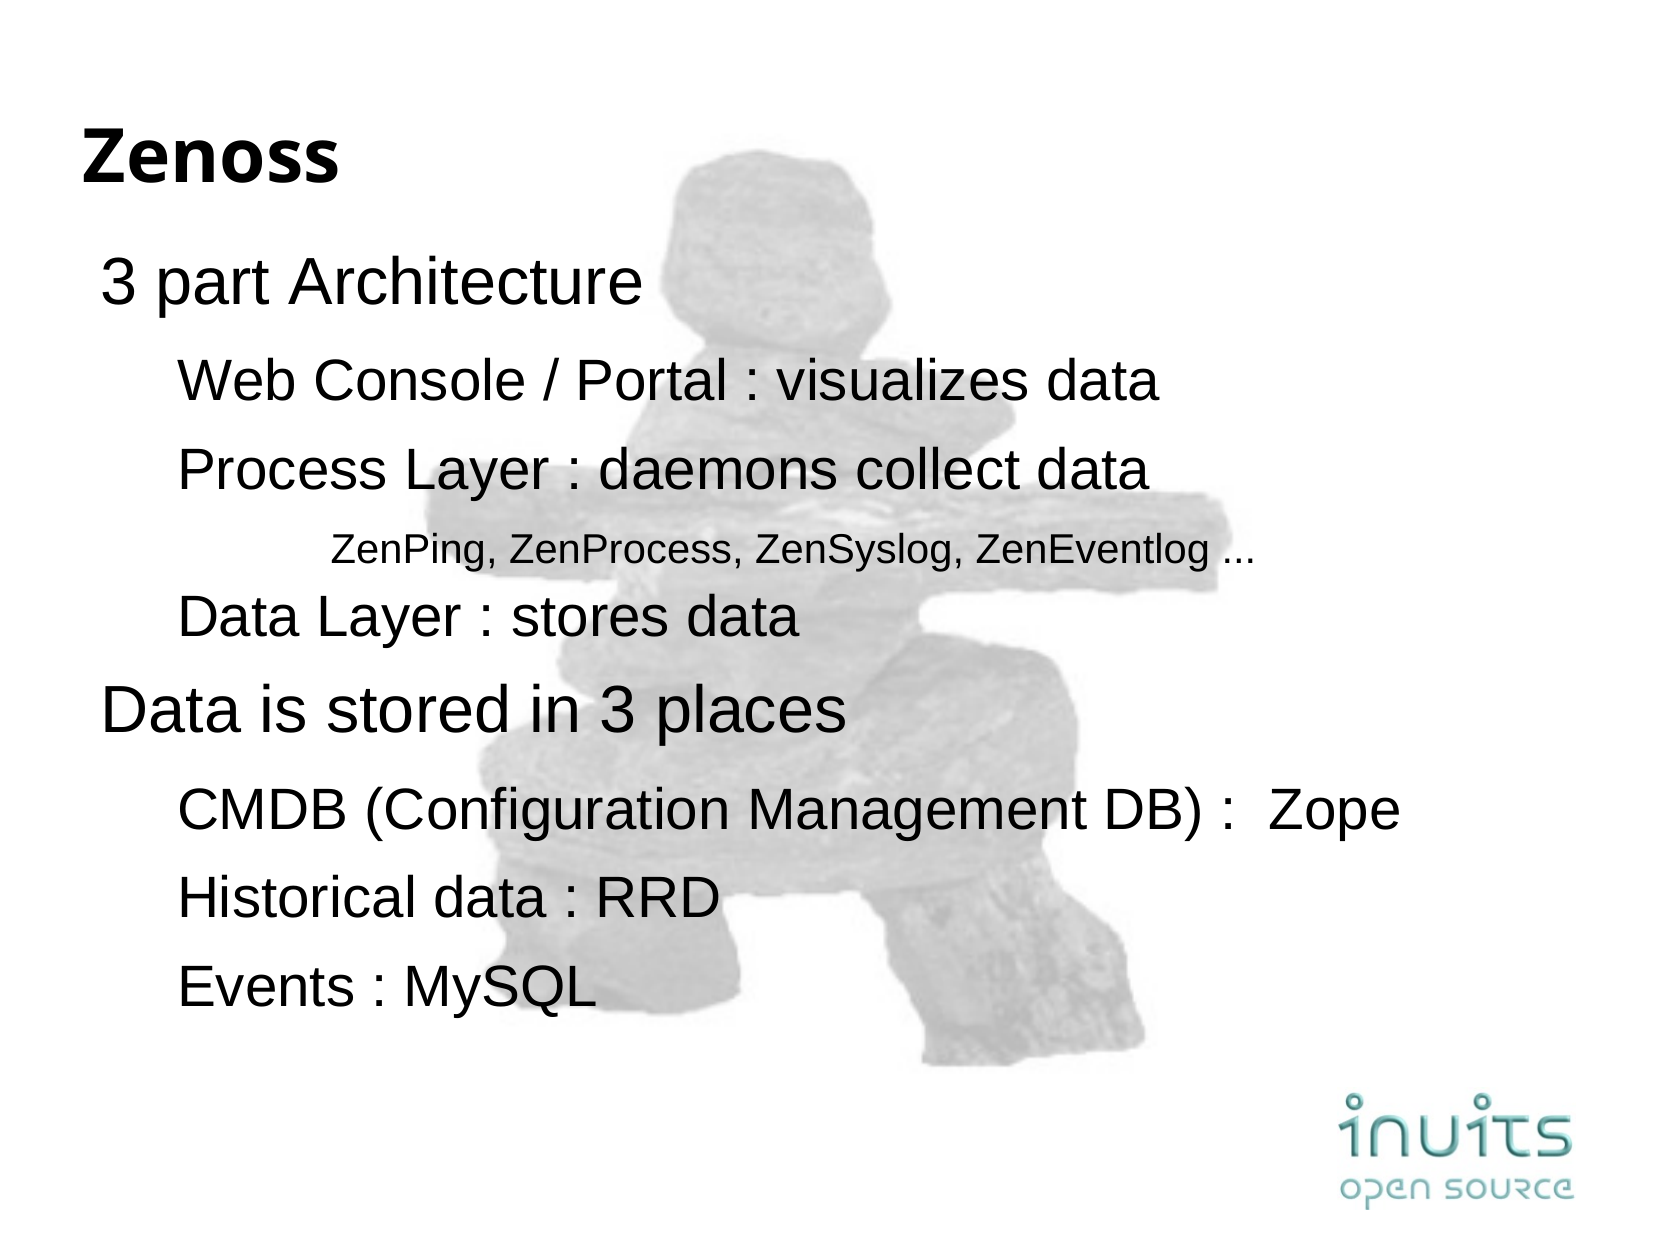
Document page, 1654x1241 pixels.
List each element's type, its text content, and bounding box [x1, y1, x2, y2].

picture [1571, 1087, 1576, 1210]
title Zenoss [82, 49, 1571, 243]
list 3 part Architecture Web Console / Portal : visualizes data Process Layer : daemons collect data ZenPing, ZenProcess, ZenSyslog, ZenEventlog ... Data Layer : stores data Data is stored in 3 places CMDB (Configuration Management DB) : Zope Historical data : RRD Events : MySQL [82, 243, 1571, 1241]
